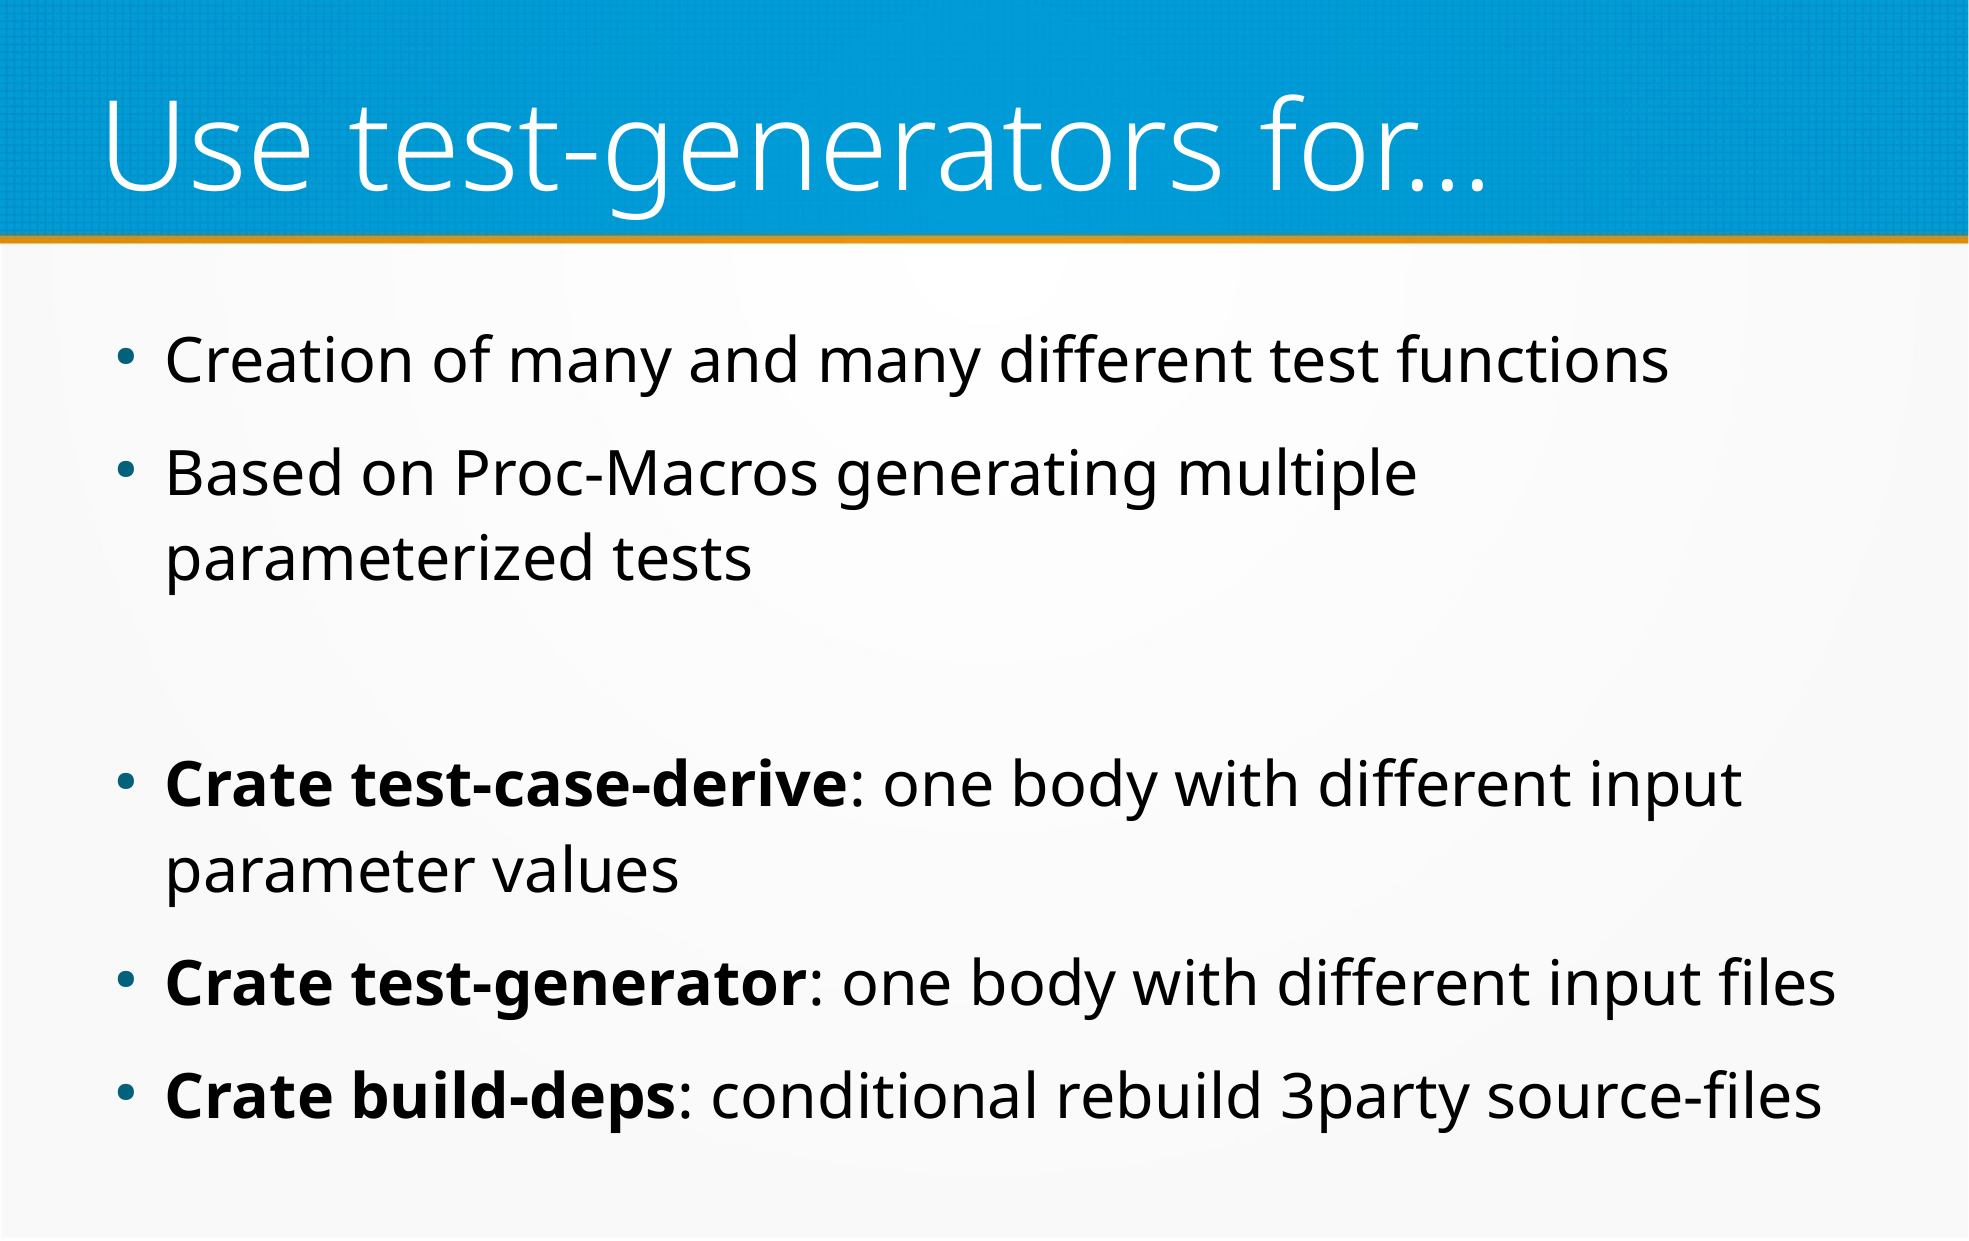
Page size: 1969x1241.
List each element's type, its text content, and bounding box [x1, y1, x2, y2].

list Creation of many and many different test functions Based on Proc-Macros generating multiple parameterized tests Crate test-case-derive: one body with different input parameter values Crate test-generator: one body with different input files Crate build-deps: conditional rebuild 3party source-files [98, 315, 1861, 1216]
picture [0, 233, 1969, 1241]
title Use test-generators for... [98, 19, 1870, 227]
